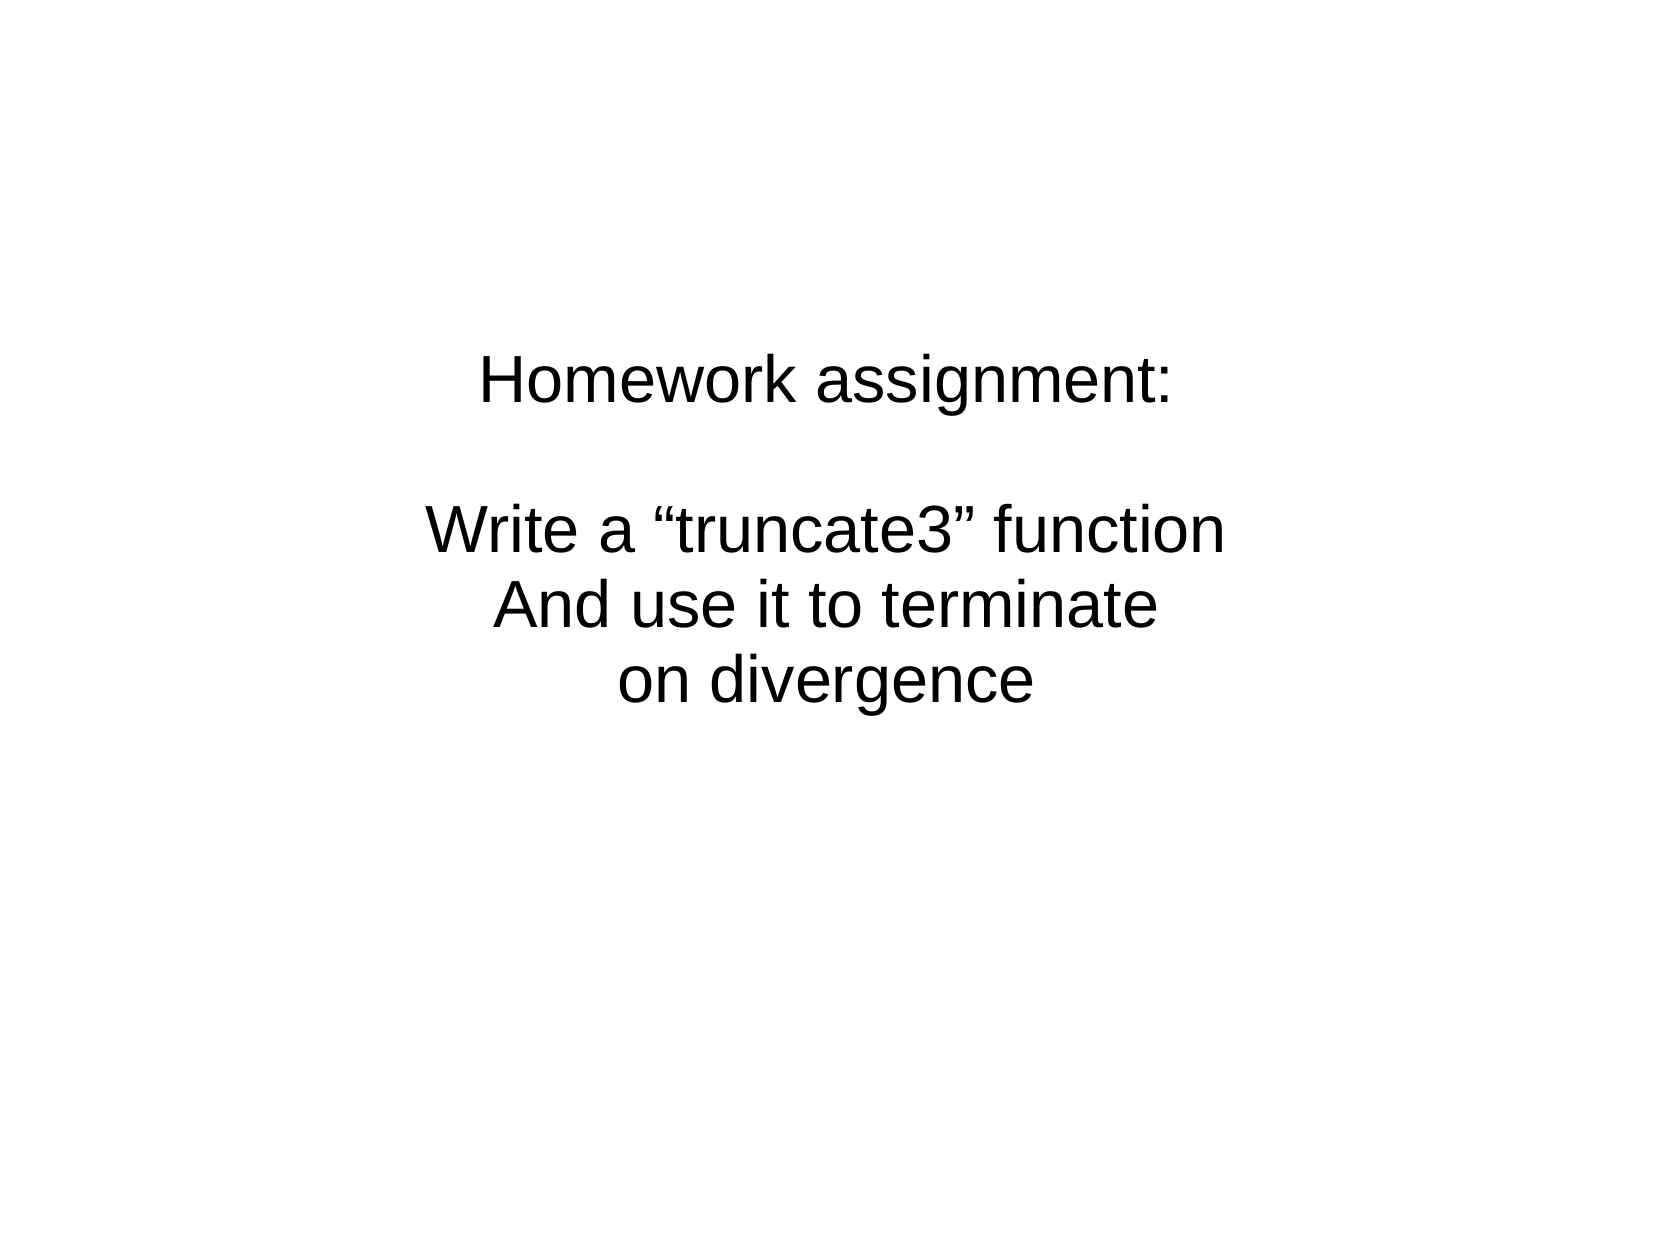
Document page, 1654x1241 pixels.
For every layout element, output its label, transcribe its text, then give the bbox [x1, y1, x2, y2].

subtitle Homework assignment: Write a “truncate3” function And use it to terminate on divergence [82, 49, 1571, 1010]
